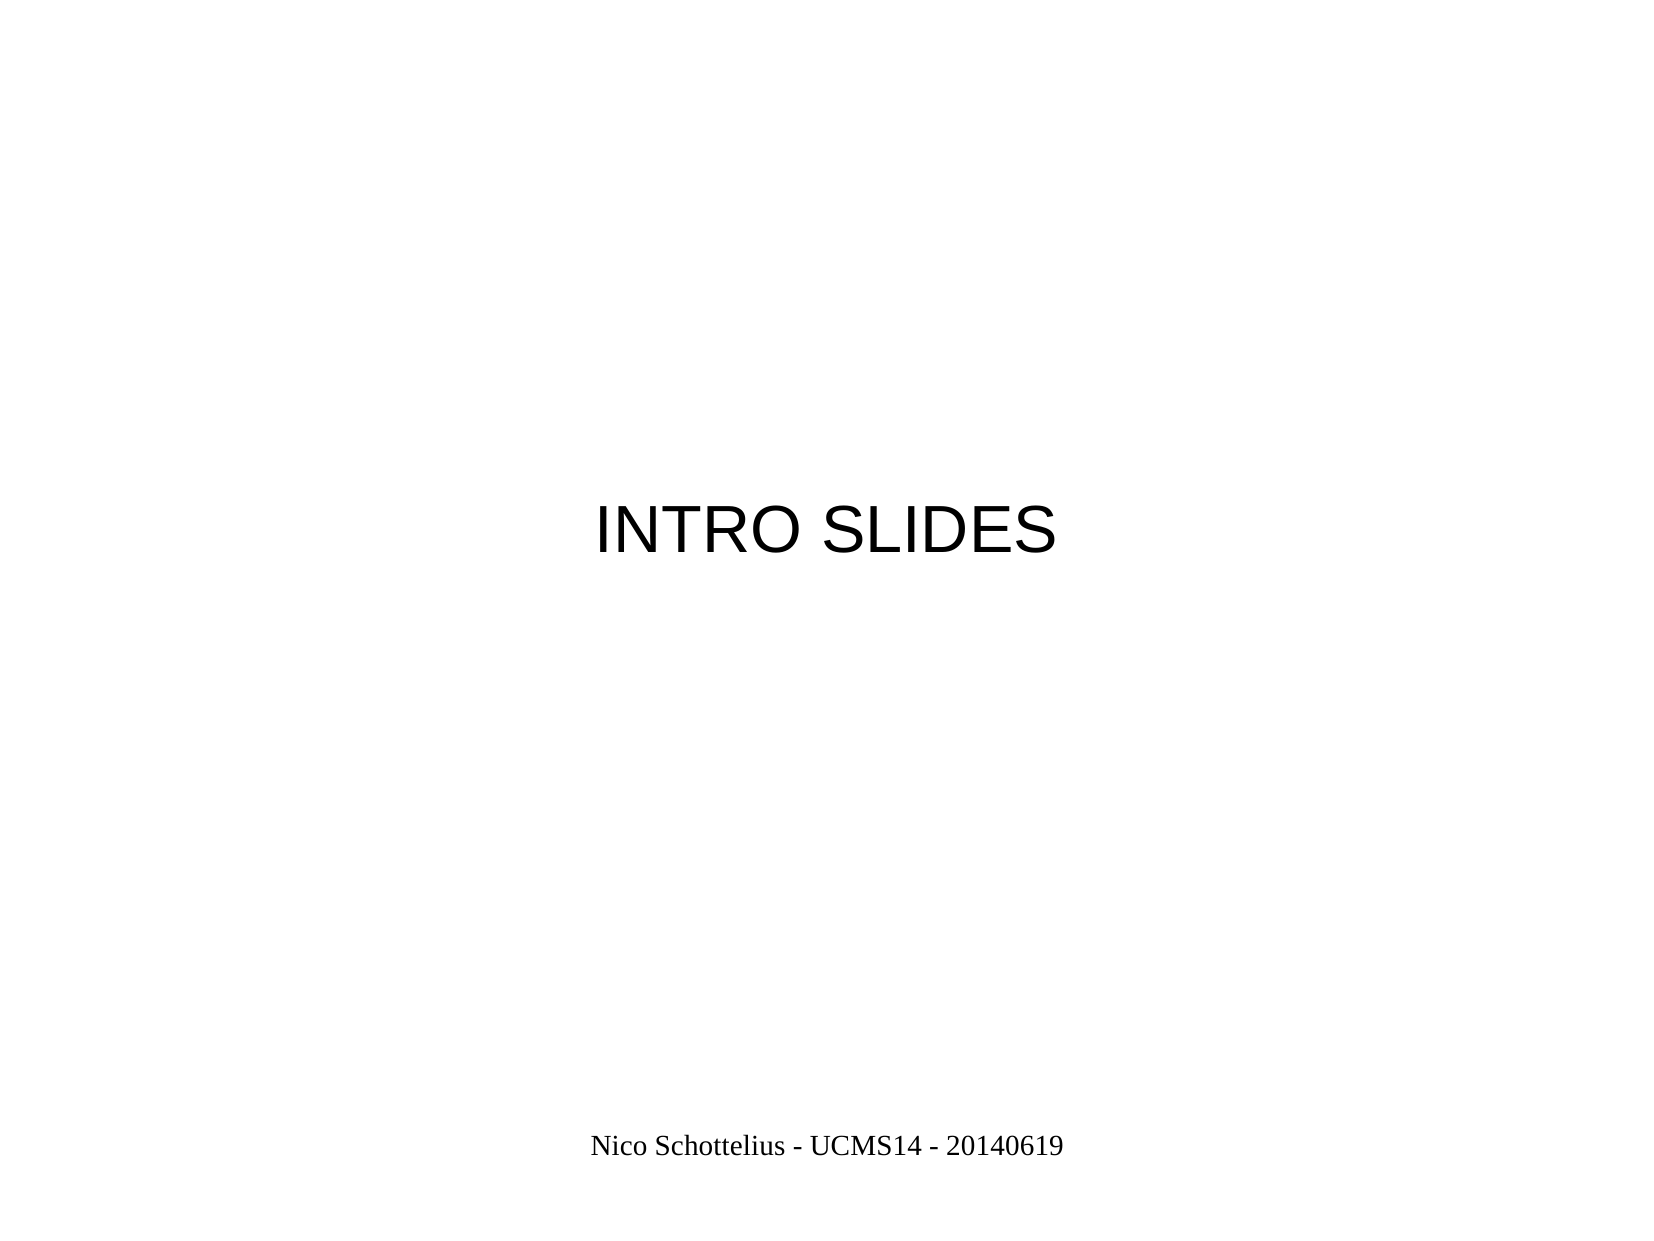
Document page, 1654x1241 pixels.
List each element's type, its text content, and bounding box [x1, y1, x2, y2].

subtitle INTRO SLIDES [82, 49, 1571, 1010]
